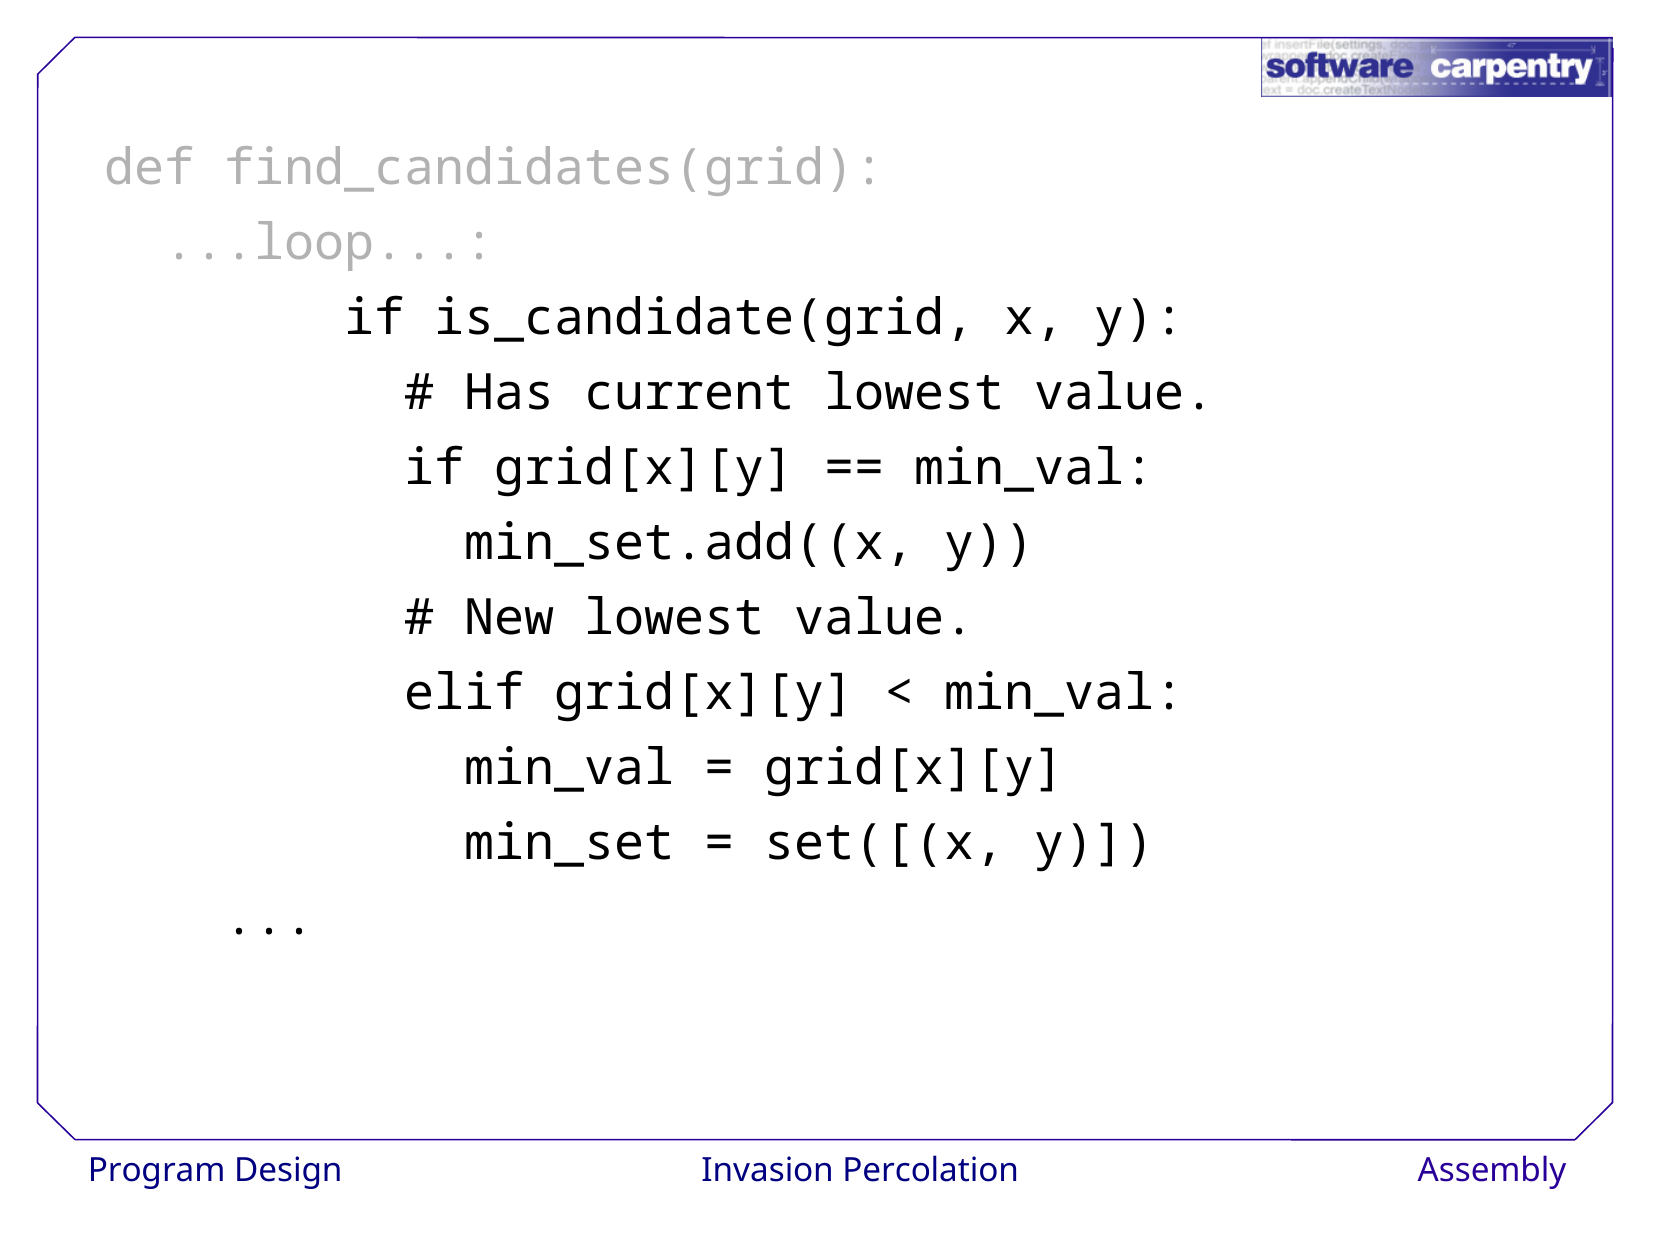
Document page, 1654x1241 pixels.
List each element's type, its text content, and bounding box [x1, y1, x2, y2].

picture [1261, 39, 1613, 97]
text_box def find_candidates(grid): ...loop...: if is_candidate(grid, x, y): # Has current lowest value. if grid[x][y] == min_val: min_set.add((x, y)) # New lowest value. elif grid[x][y] < min_val: min_val = grid[x][y] min_set = set([(x, y)]) ... [89, 112, 1508, 1055]
